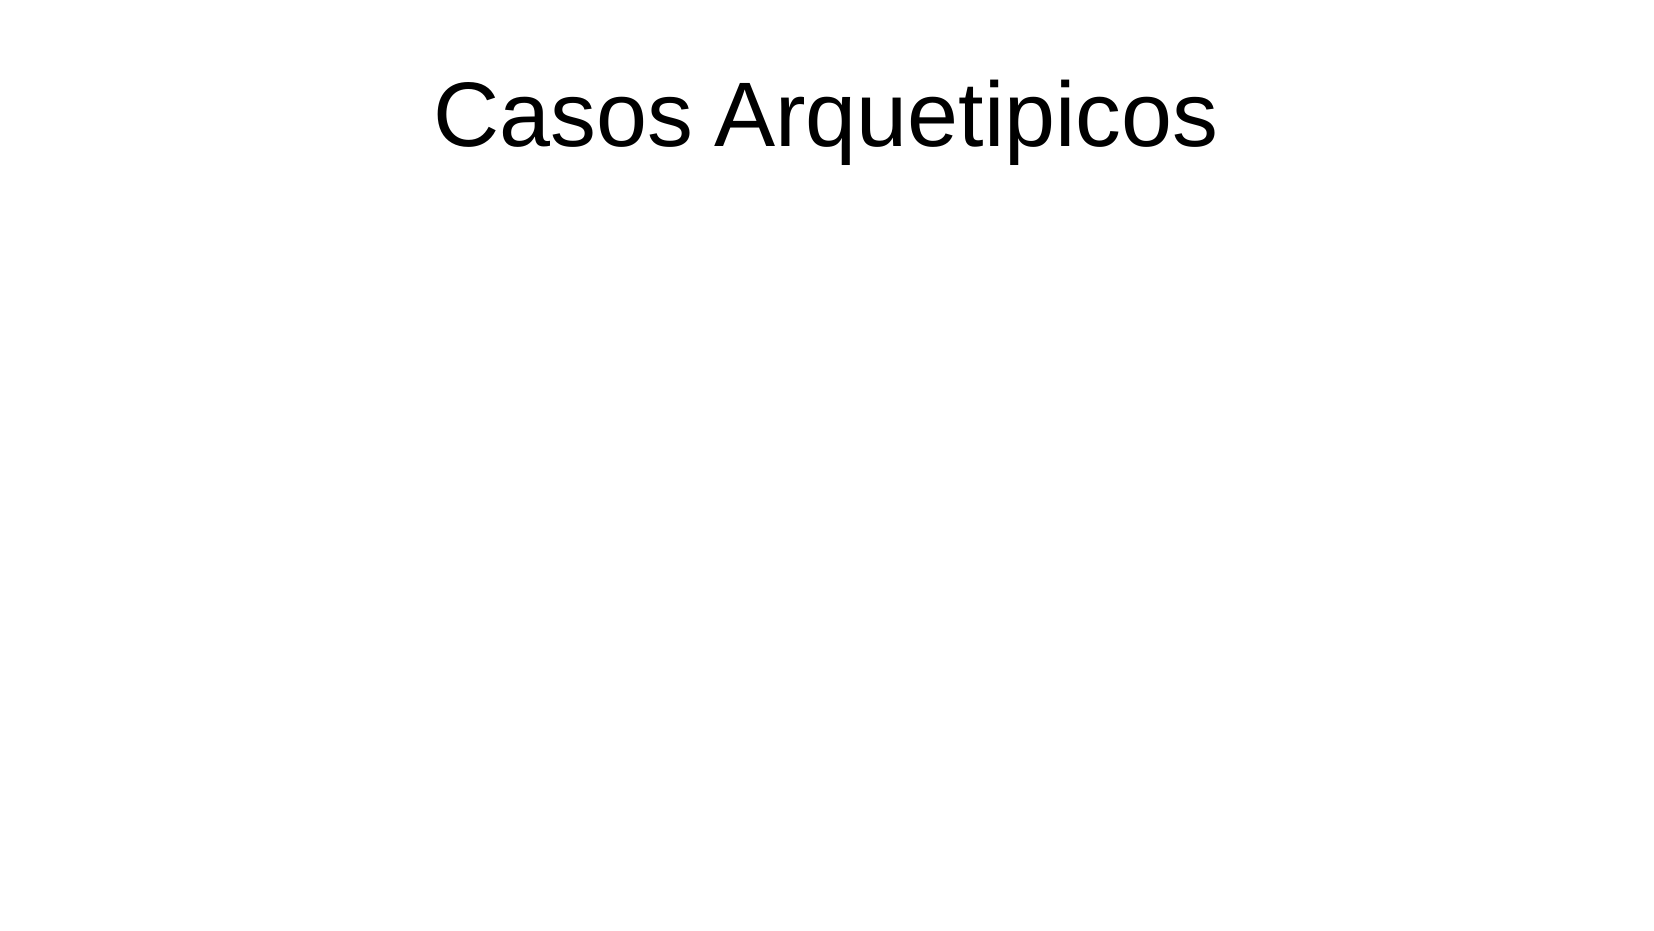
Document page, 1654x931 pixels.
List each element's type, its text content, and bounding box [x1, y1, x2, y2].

title Casos Arquetipicos [82, 37, 1571, 193]
